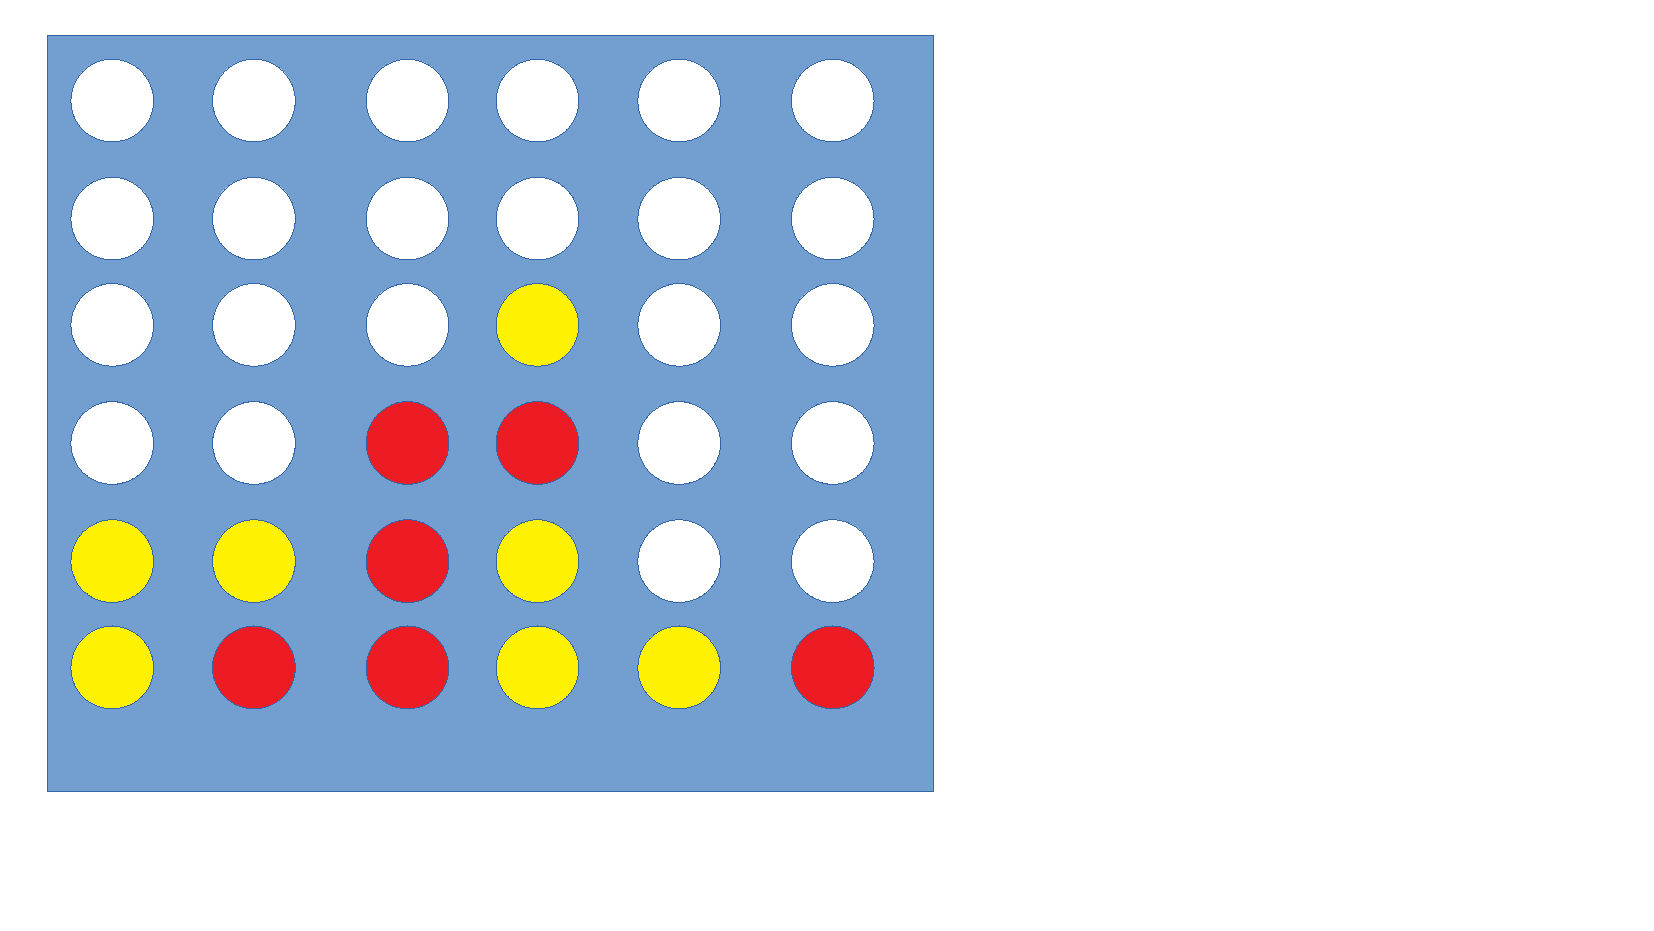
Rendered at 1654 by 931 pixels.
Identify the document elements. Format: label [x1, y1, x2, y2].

text_box [47, 35, 933, 791]
